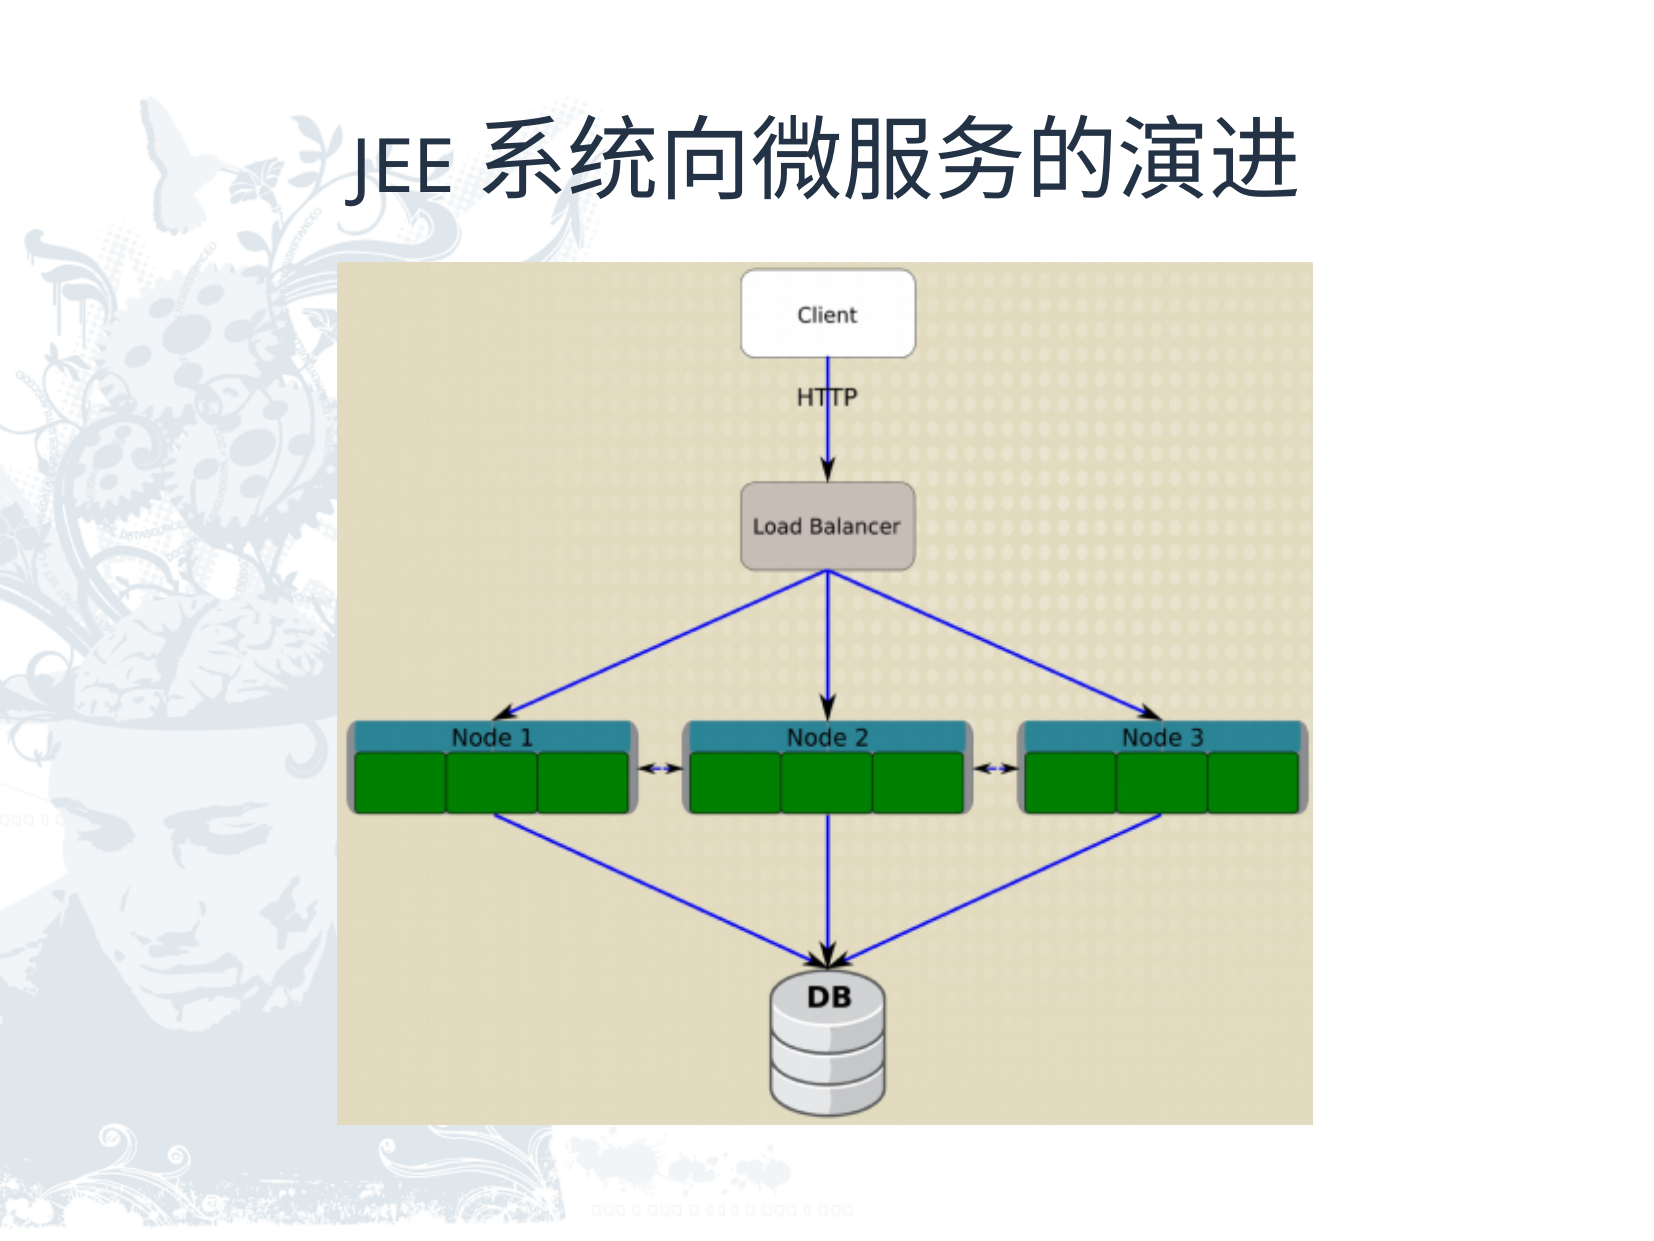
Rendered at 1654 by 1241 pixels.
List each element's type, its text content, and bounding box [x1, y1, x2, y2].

title JEE系统向微服务的演进 [82, 49, 1571, 257]
picture [0, 0, 1654, 1241]
